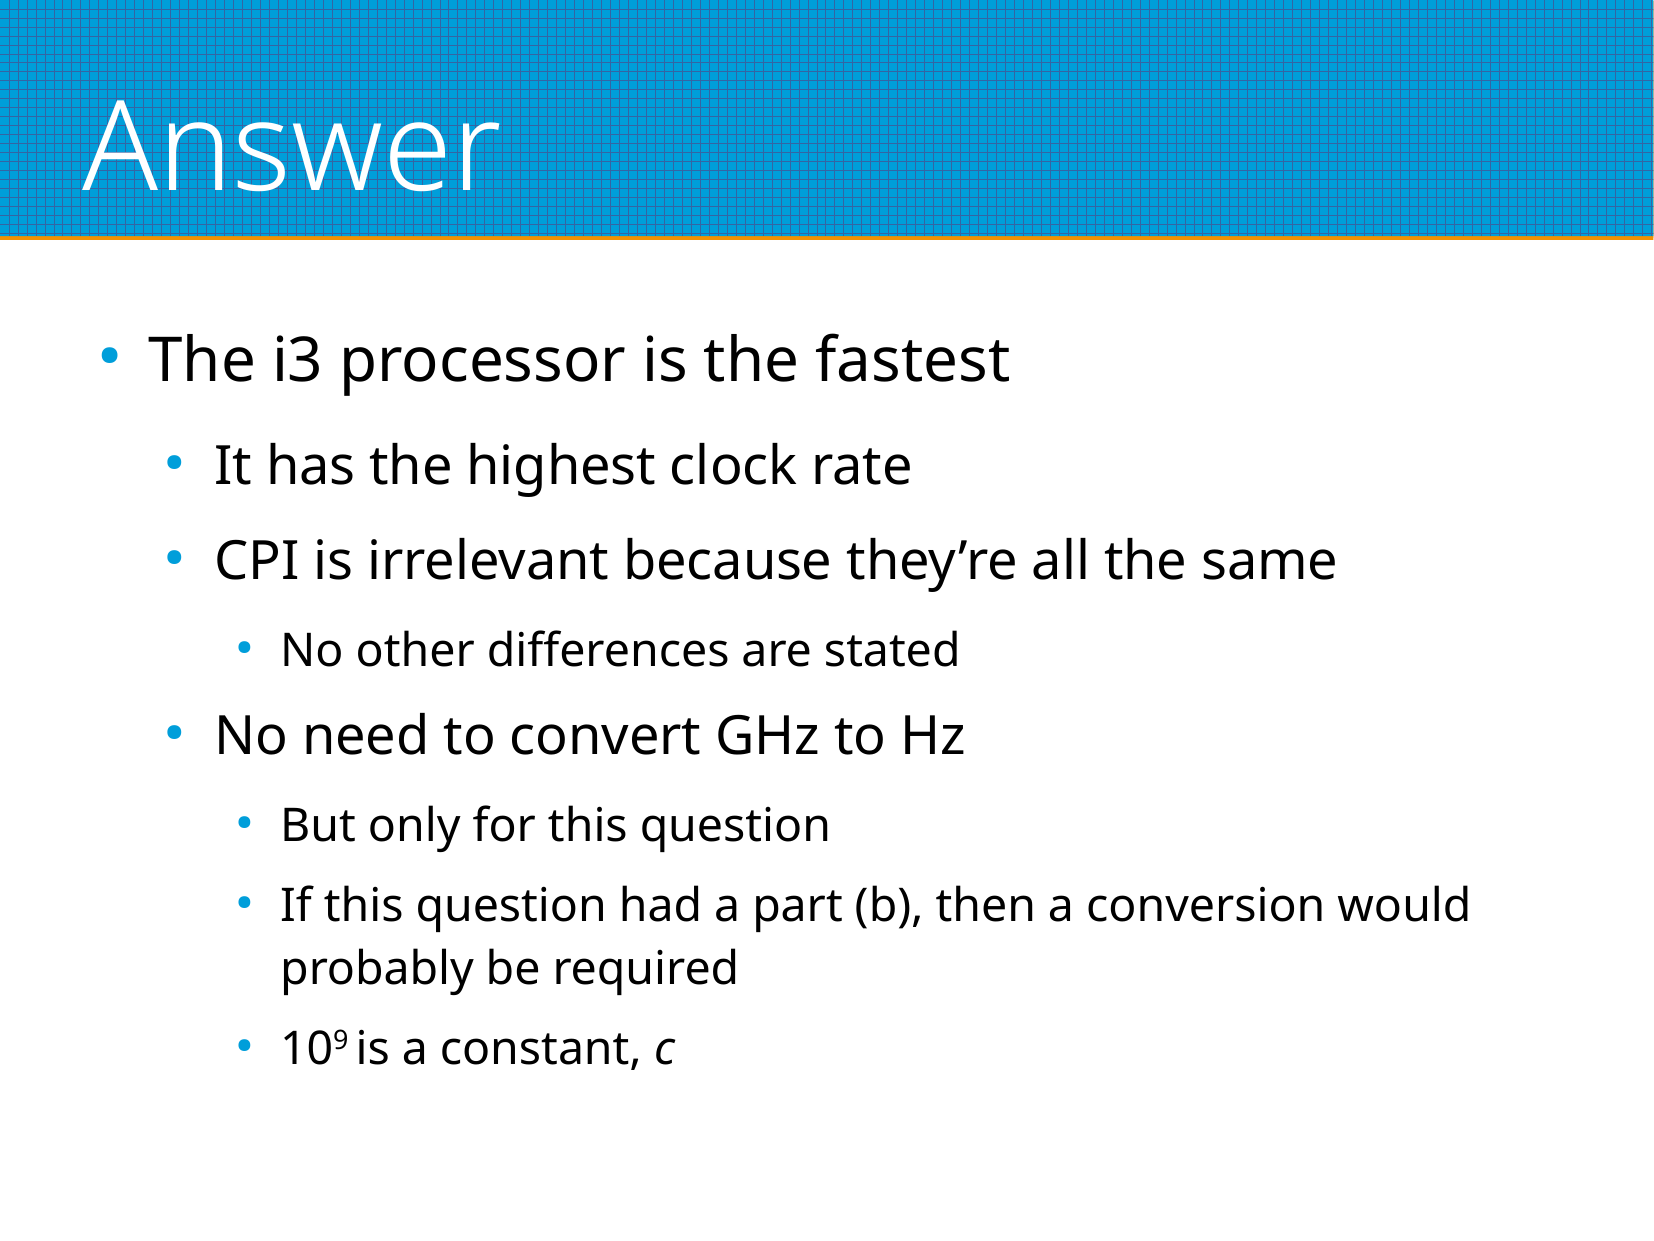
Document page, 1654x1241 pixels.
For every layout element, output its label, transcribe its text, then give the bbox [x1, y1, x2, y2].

list The i3 processor is the fastest It has the highest clock rate CPI is irrelevant because they’re all the same No other differences are stated No need to convert GHz to Hz But only for this question If this question had a part (b), then a conversion would probably be required 109 is a constant, c [82, 314, 1563, 1081]
title Answer [82, 19, 1571, 227]
